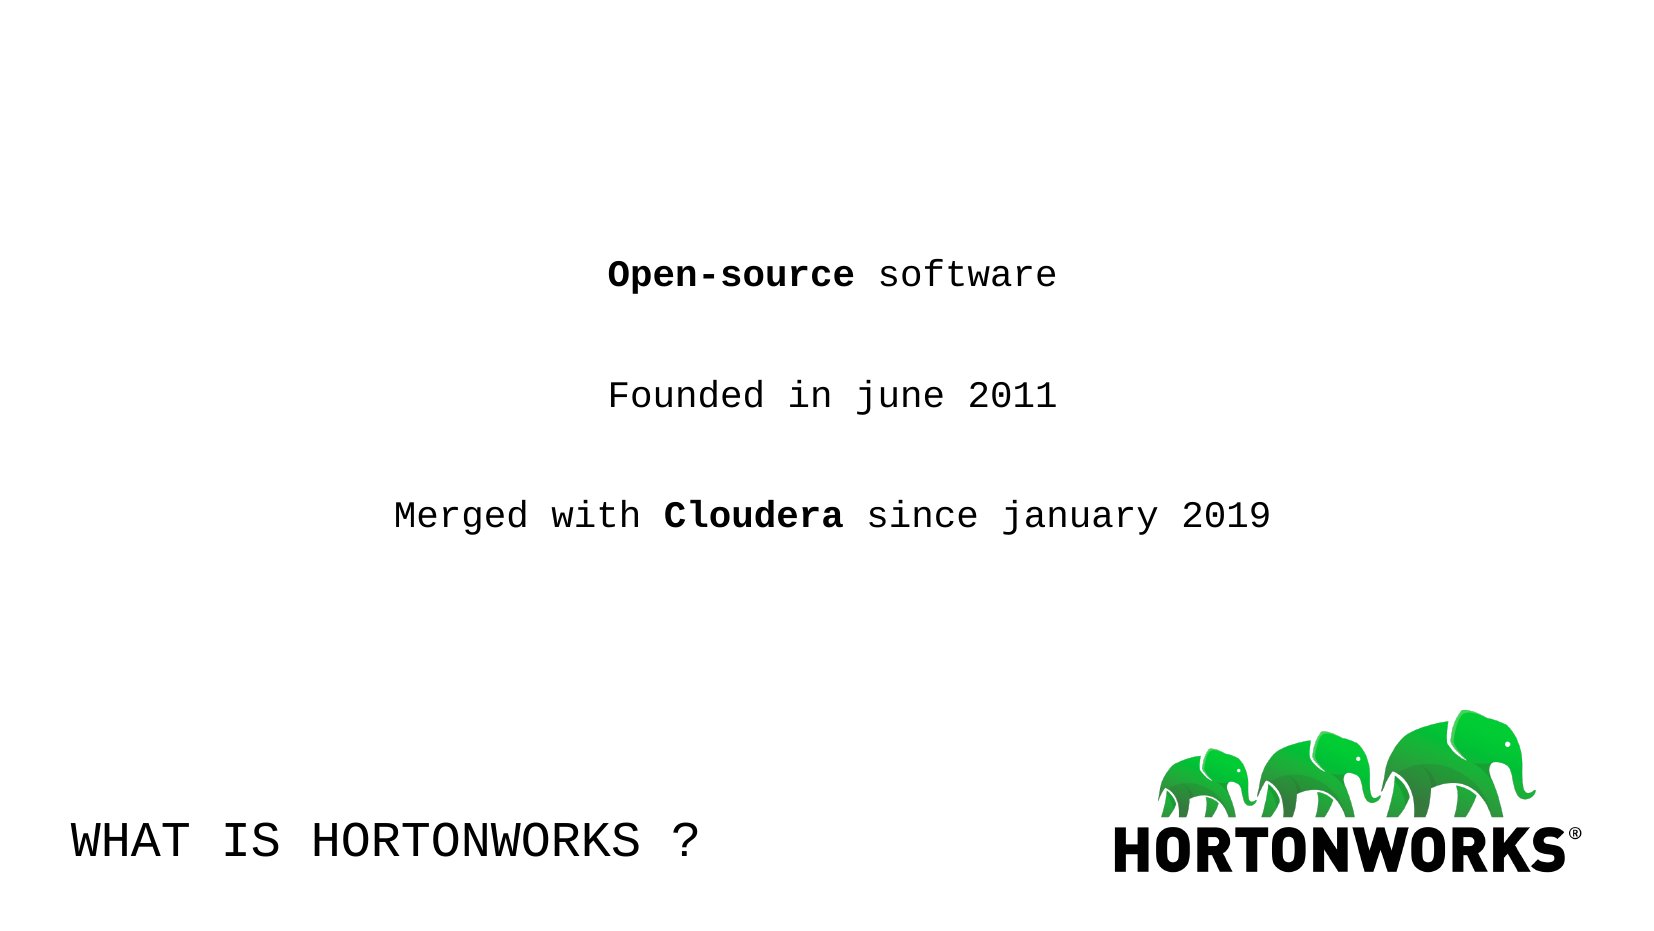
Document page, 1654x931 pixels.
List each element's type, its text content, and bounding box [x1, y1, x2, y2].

text_box Open-source software Founded in june 2011 Merged with Cloudera since january 2019 [59, 248, 1571, 603]
picture [1113, 708, 1583, 874]
title WHAT IS HORTONWORKS ? [70, 814, 1559, 882]
